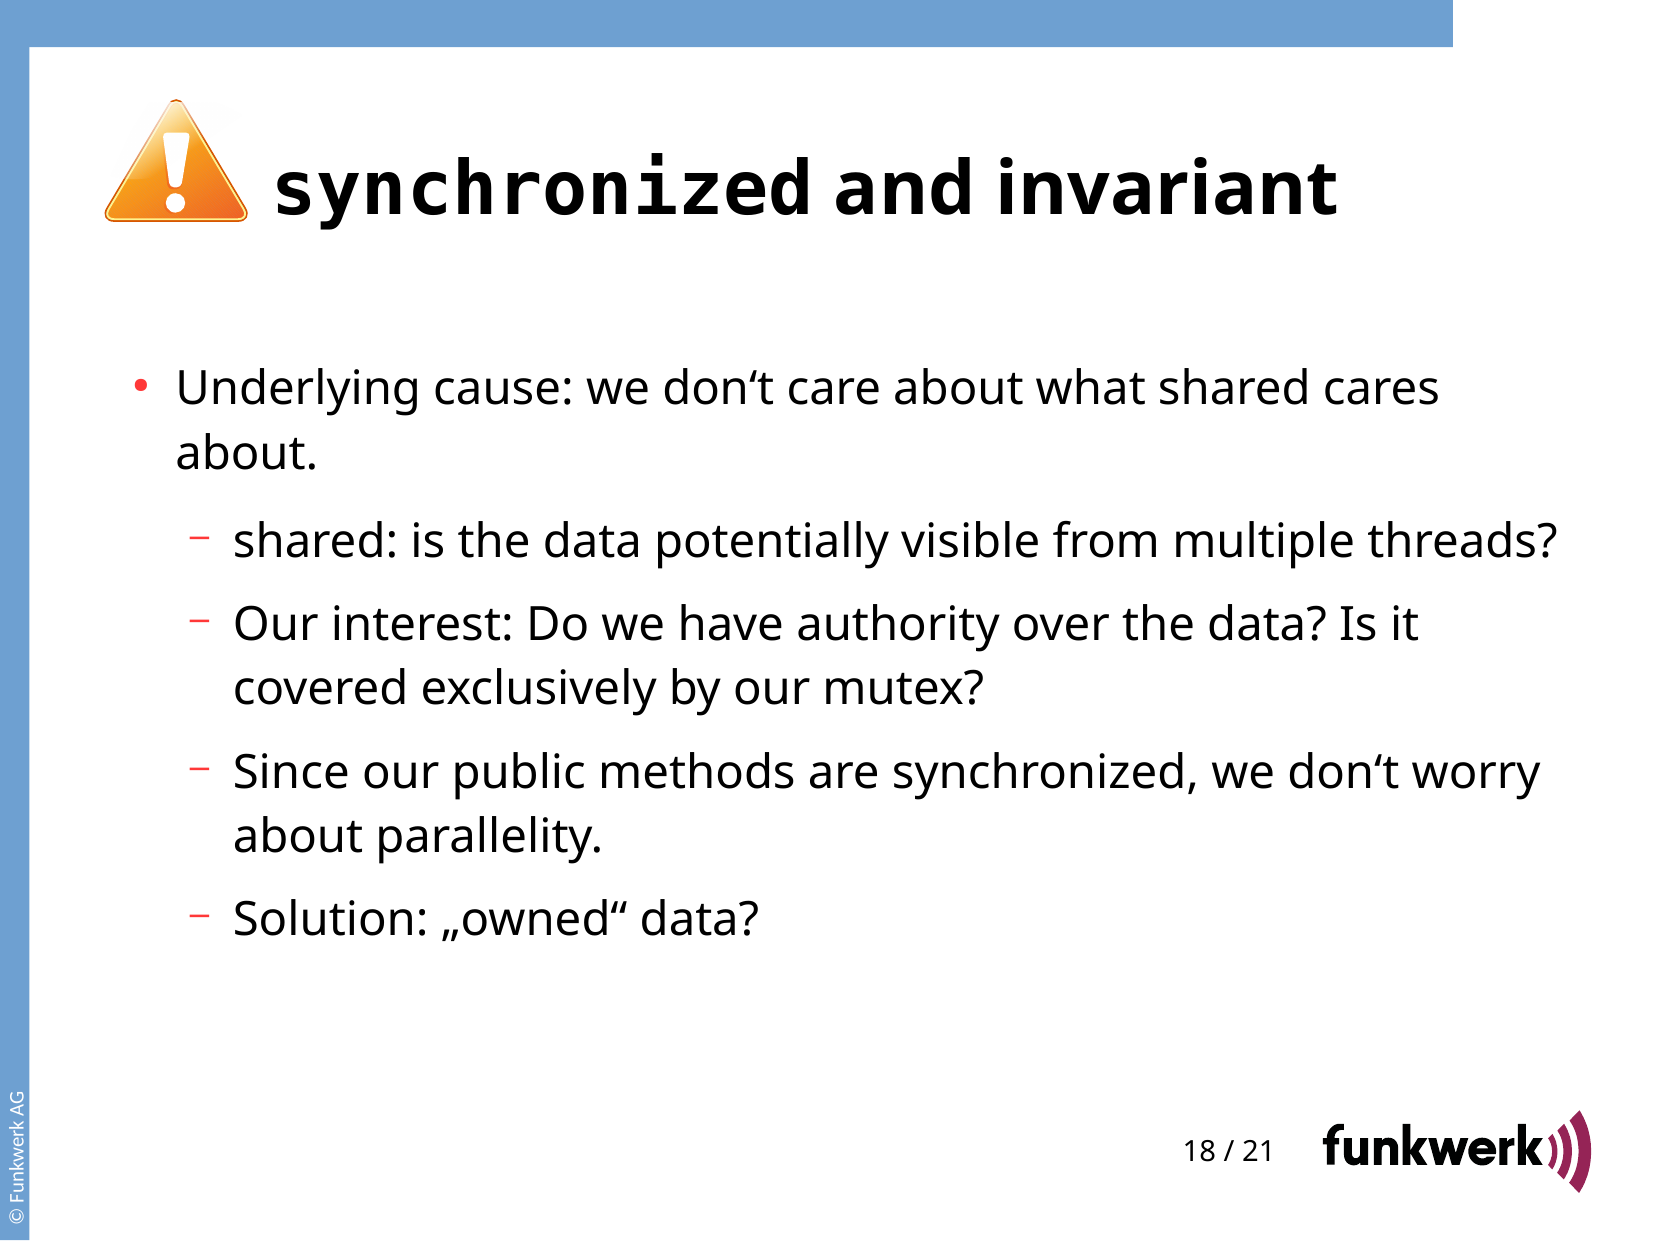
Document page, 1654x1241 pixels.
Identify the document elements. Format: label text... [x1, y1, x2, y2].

list Underlying cause: we don‘t care about what shared cares about. shared: is the data potentially visible from multiple threads? Our interest: Do we have authority over the data? Is it covered exclusively by our mutex? Since our public methods are synchronized, we don‘t worry about parallelity. Solution: „owned“ data? [118, 354, 1571, 1010]
title synchronized and invariant [271, 47, 1453, 237]
